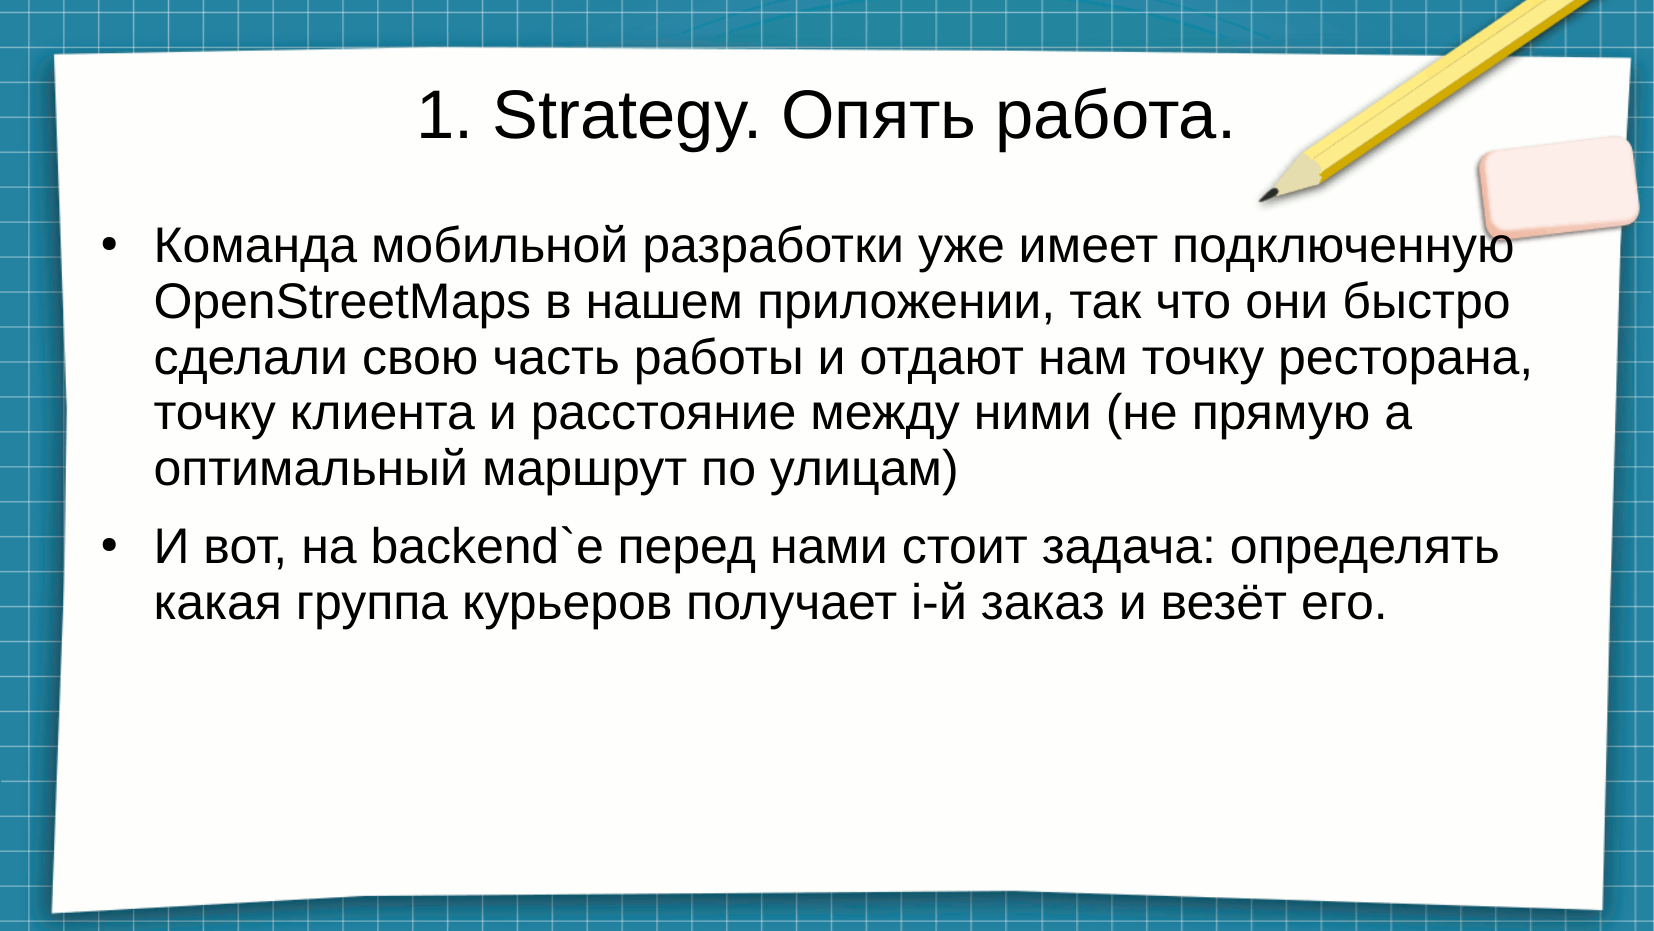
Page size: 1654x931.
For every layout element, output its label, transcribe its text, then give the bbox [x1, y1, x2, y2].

picture [0, 0, 1654, 931]
list Команда мобильной разработки уже имеет подключенную OpenStreetMaps в нашем приложении, так что они быстро сделали свою часть работы и отдают нам точку ресторана, точку клиента и расстояние между ними (не прямую а оптимальный маршрут по улицам) И вот, на backend`е перед нами стоит задача: определять какая группа курьеров получает i-й заказ и везёт его. [82, 217, 1595, 886]
title 1. Strategy. Опять работа. [82, 37, 1571, 193]
